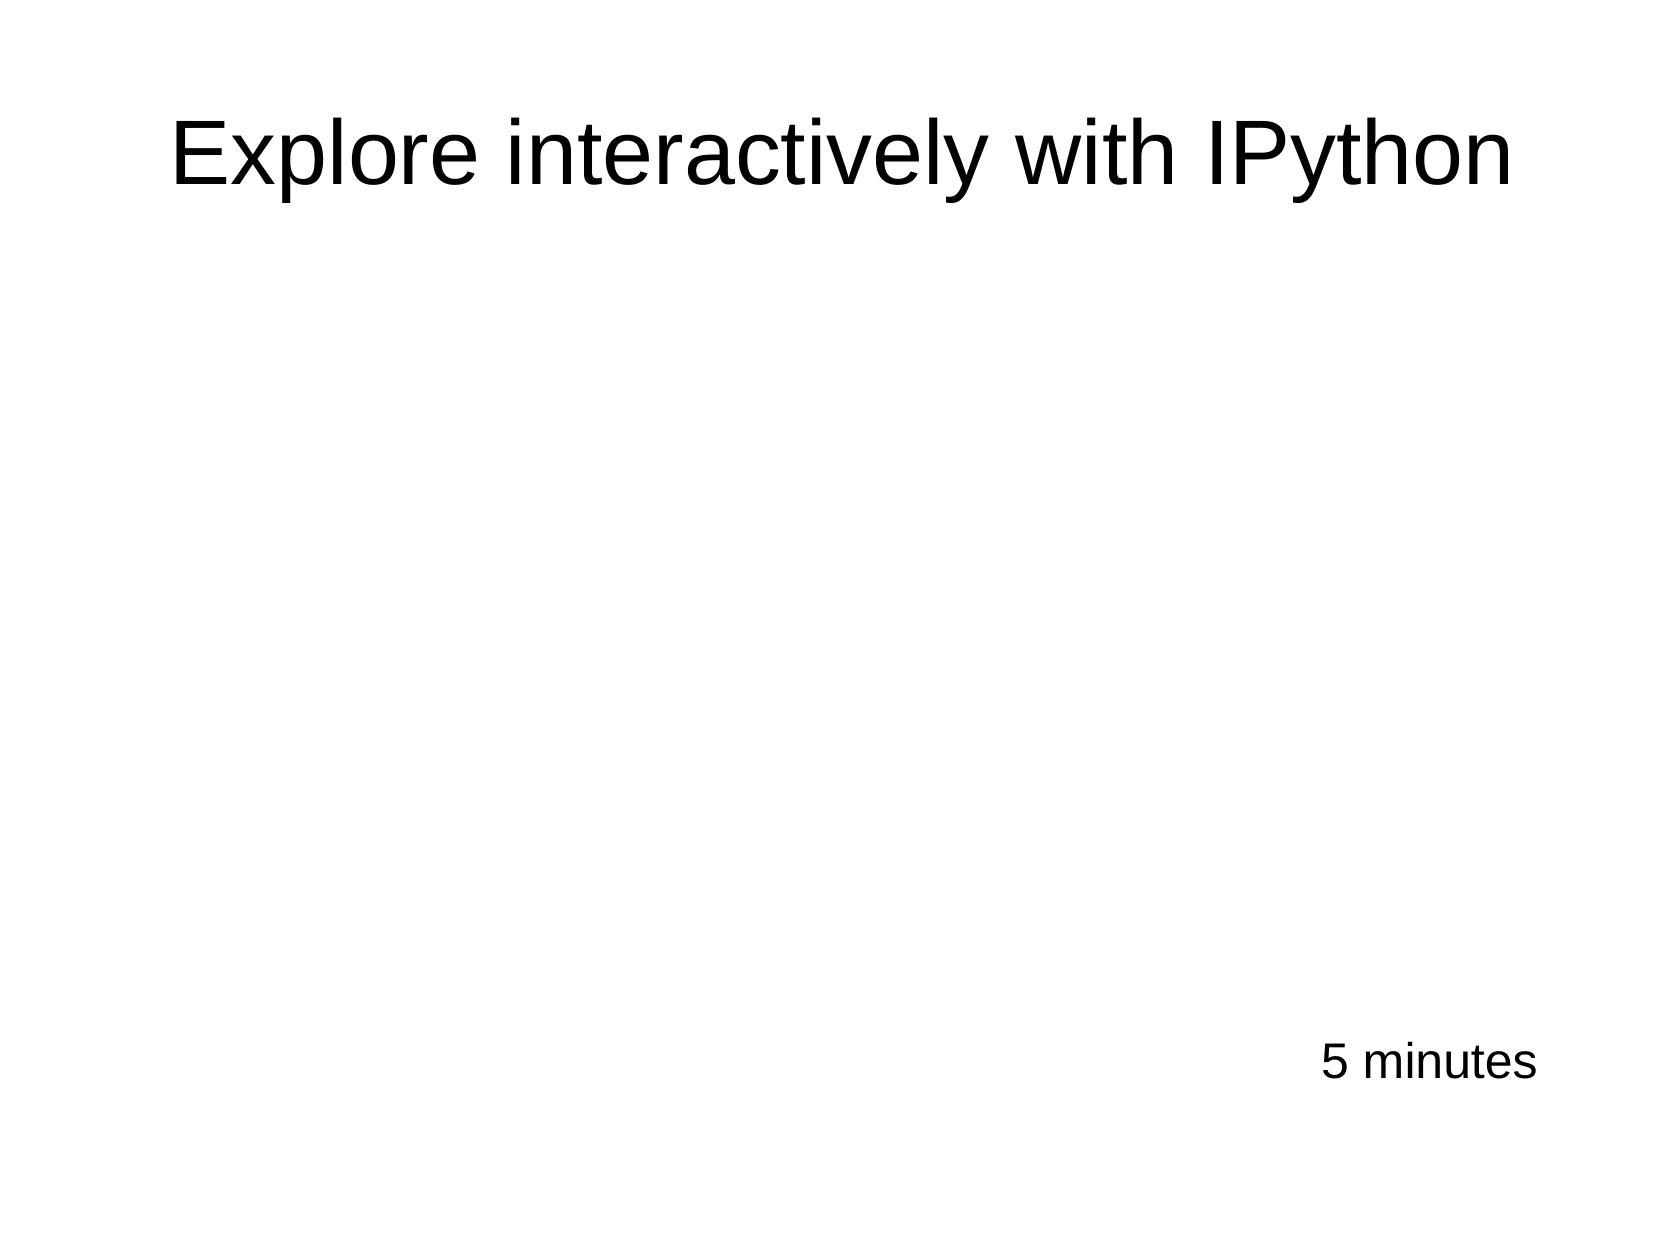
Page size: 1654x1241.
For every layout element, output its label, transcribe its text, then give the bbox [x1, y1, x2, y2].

title Explore interactively with IPython [82, 49, 1571, 257]
text_box 5 minutes [990, 1009, 1538, 1113]
